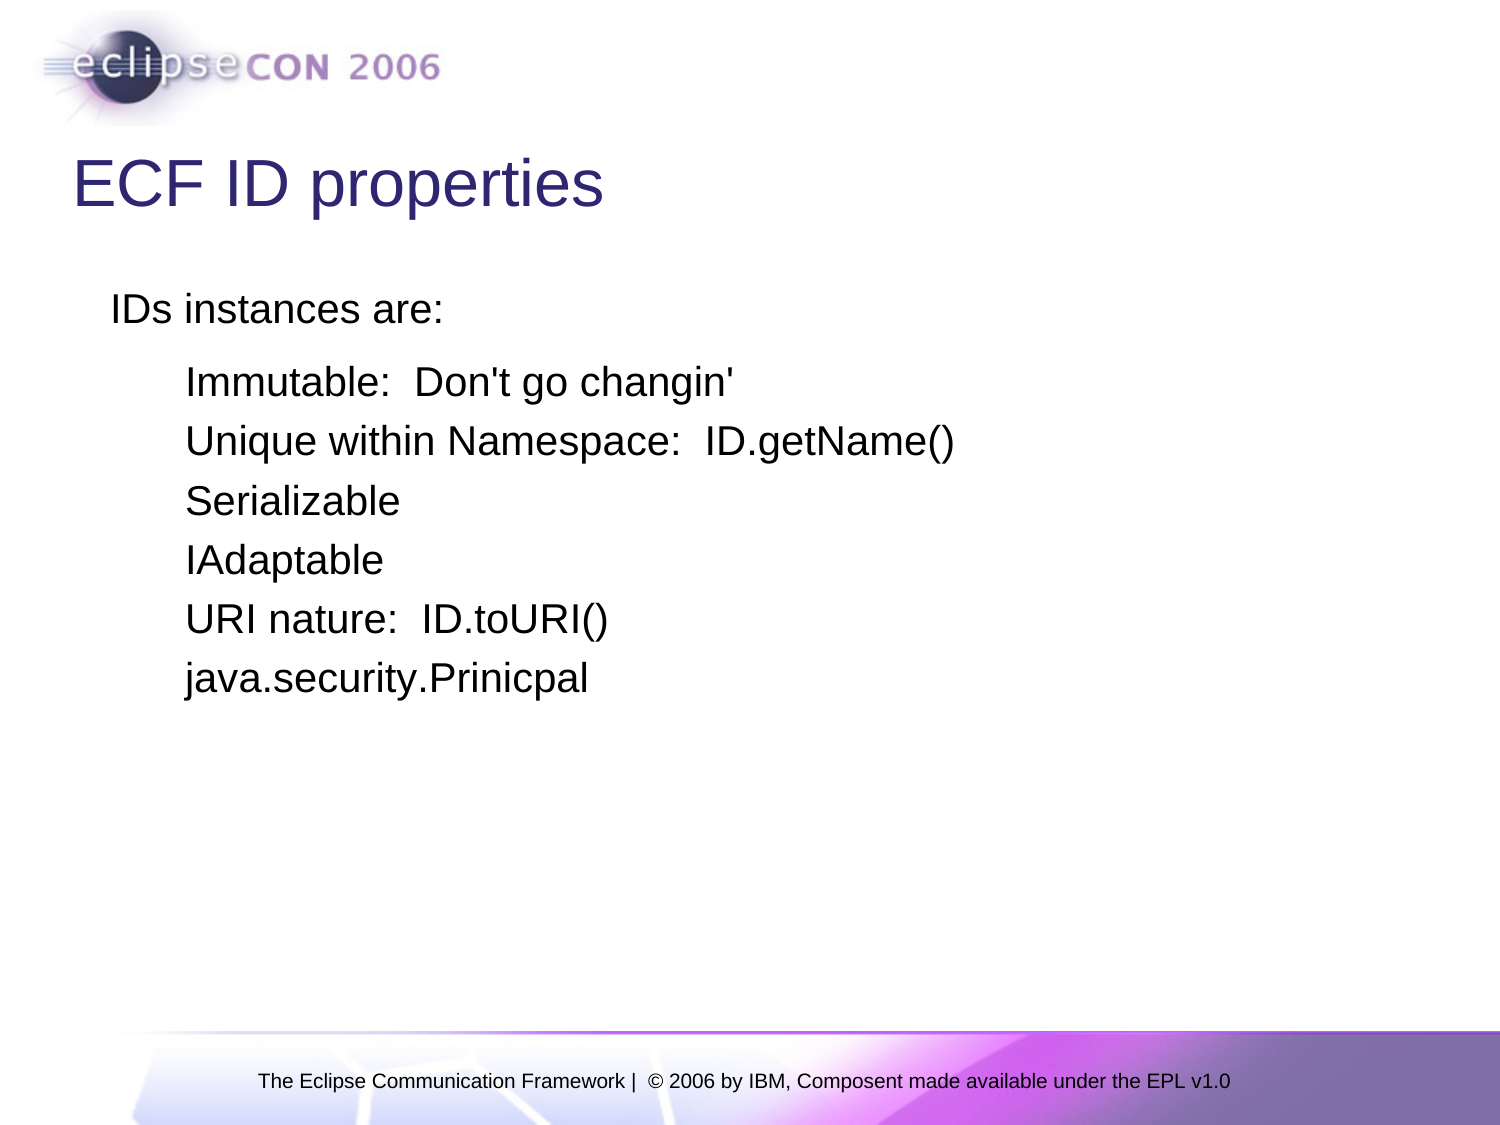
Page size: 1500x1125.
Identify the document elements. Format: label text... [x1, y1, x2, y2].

picture [31, 10, 1040, 126]
list IDs instances are: Immutable: Don't go changin' Unique within Namespace: ID.getName() Serializable IAdaptable URI nature: ID.toURI() java.security.Prinicpal [108, 291, 1378, 932]
title ECF ID properties [72, 150, 1425, 226]
picture [0, 1031, 1500, 1125]
